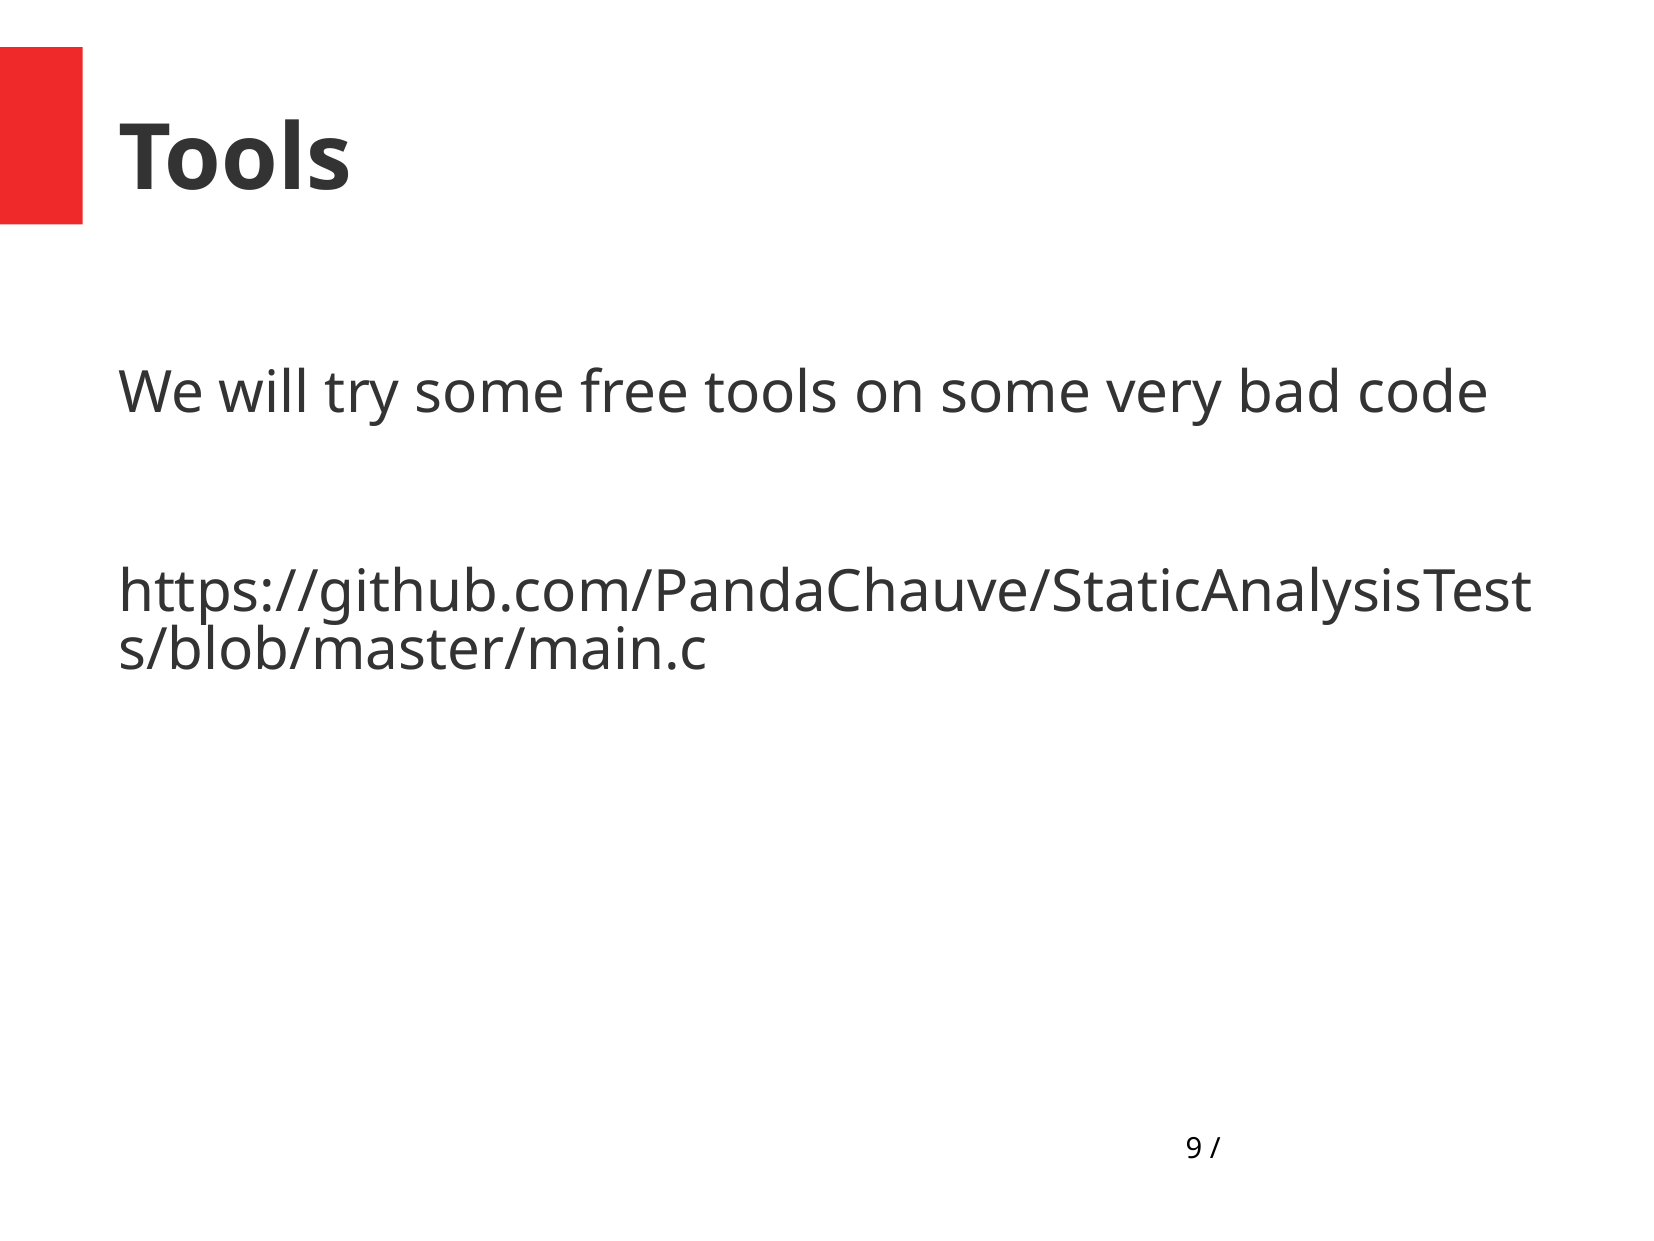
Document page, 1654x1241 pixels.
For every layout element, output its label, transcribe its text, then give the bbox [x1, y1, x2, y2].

list We will try some free tools on some very bad code https://github.com/PandaChauve/StaticAnalysisTests/blob/master/main.c [118, 354, 1536, 1074]
text_box / [1185, 1129, 1571, 1216]
title Tools [118, 49, 1571, 257]
